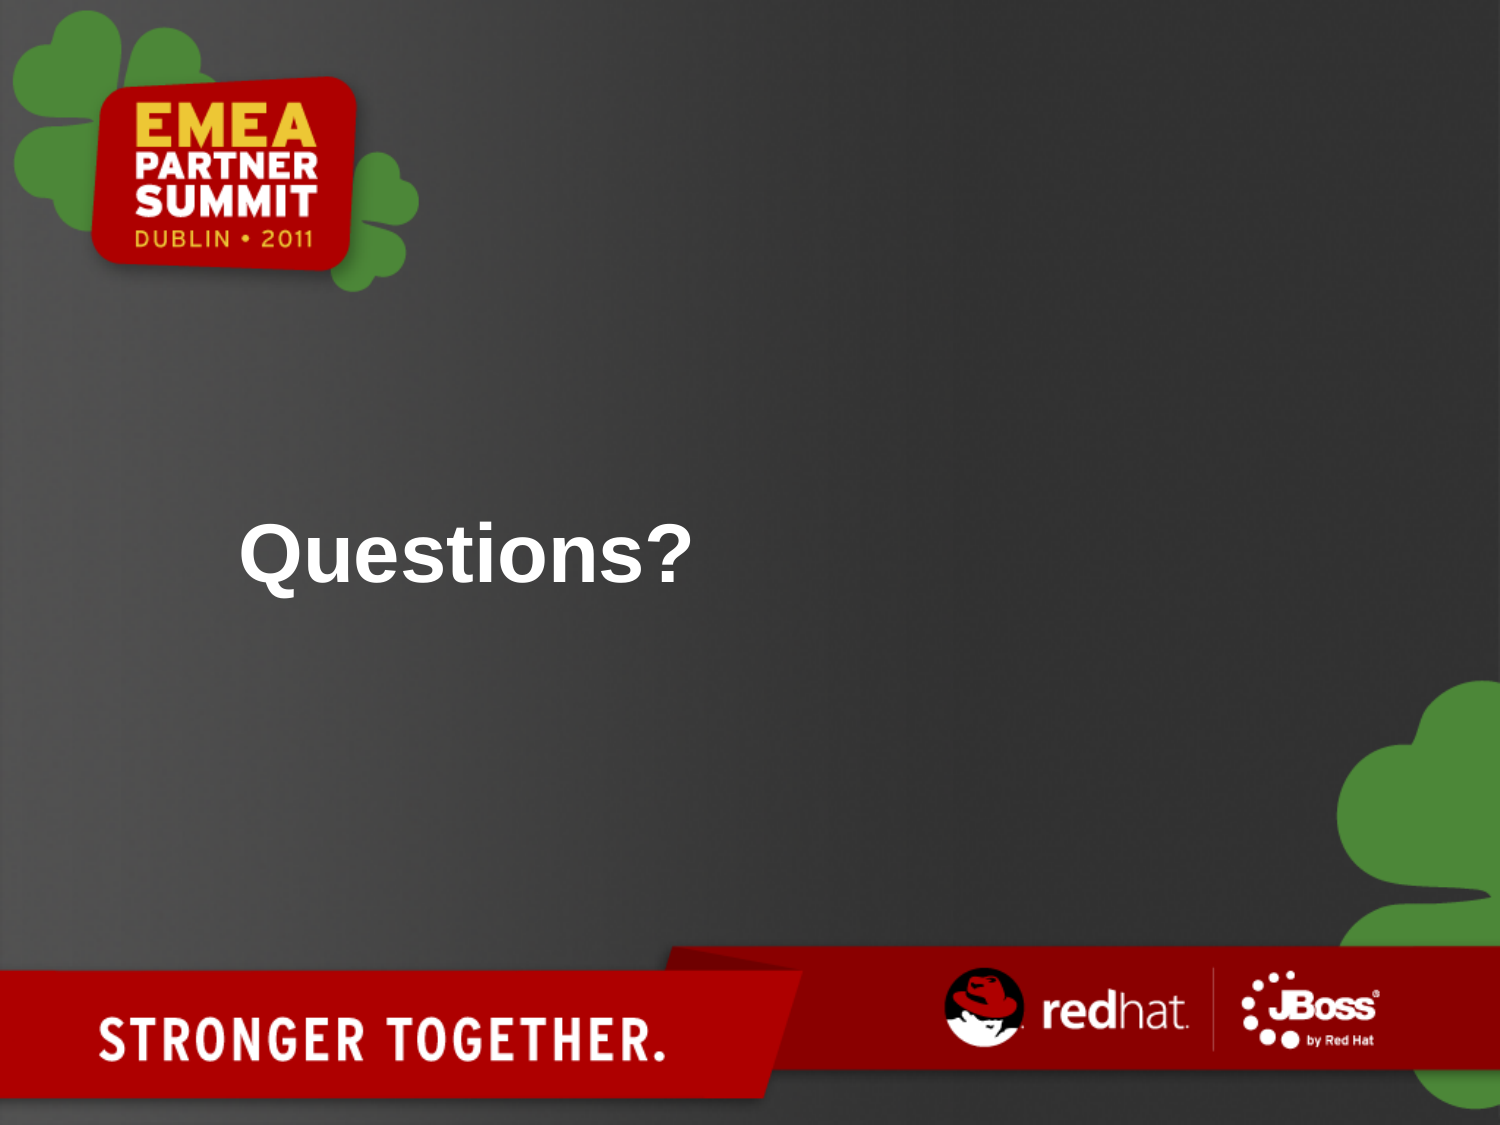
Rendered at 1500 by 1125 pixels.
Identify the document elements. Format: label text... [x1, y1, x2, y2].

text_box Questions? [223, 441, 1347, 727]
picture [0, 0, 1500, 1125]
